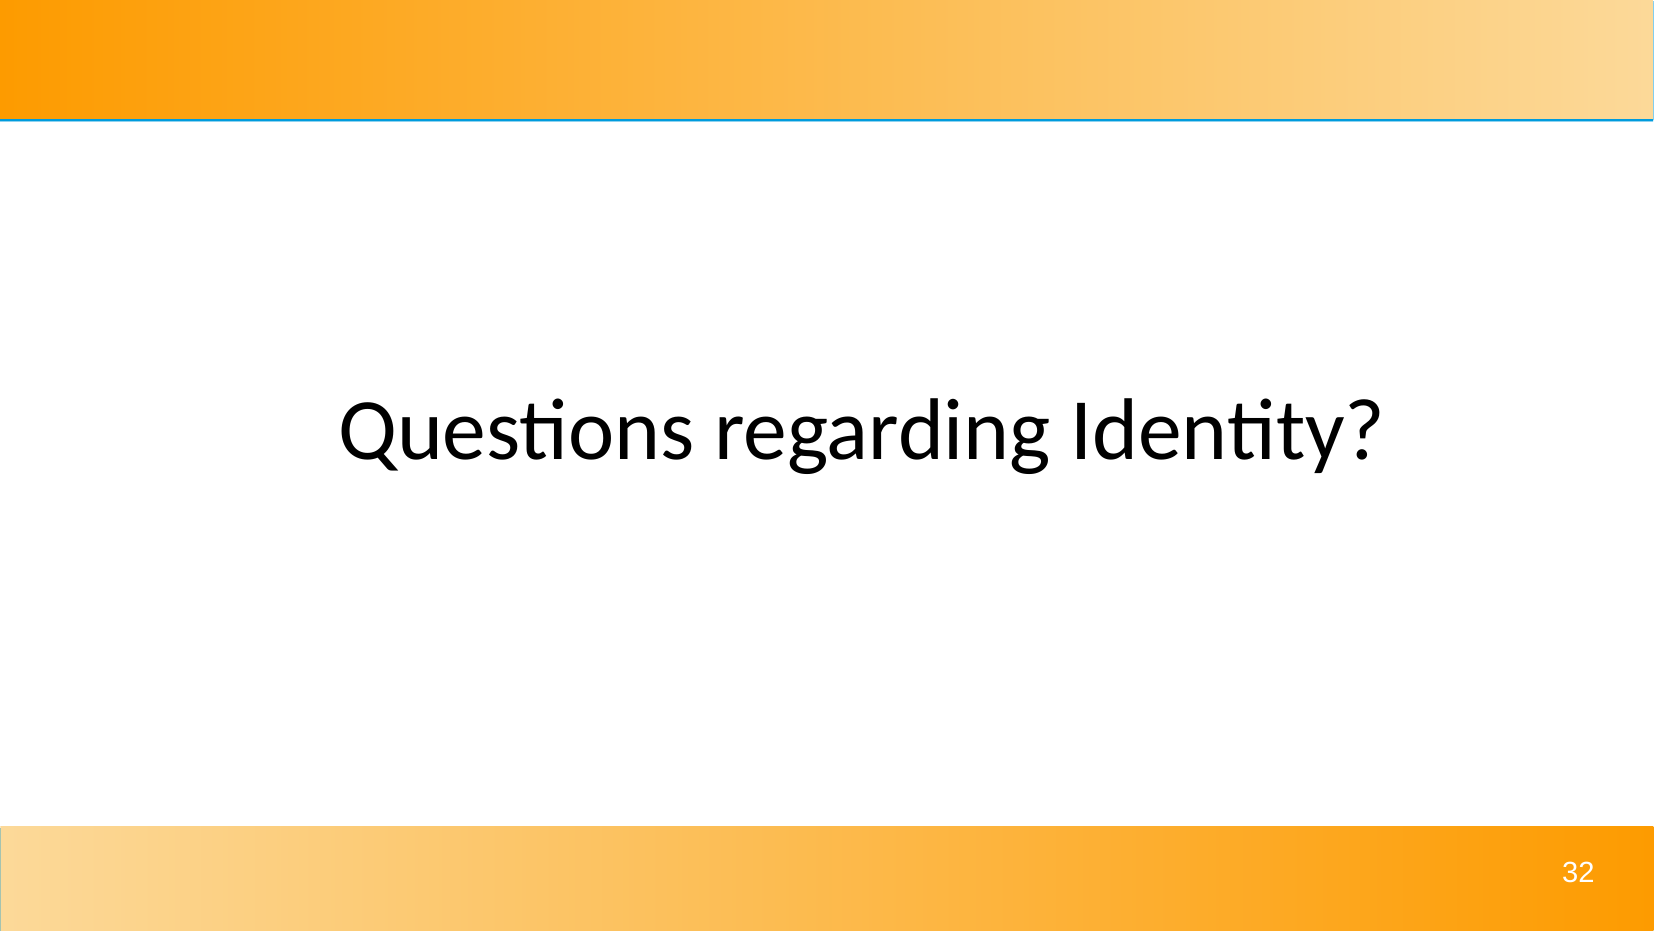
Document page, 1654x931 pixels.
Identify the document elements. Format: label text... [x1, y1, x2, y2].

title Networking [1101, 827, 1105, 930]
list Questions regarding Identity? [59, 177, 1595, 768]
